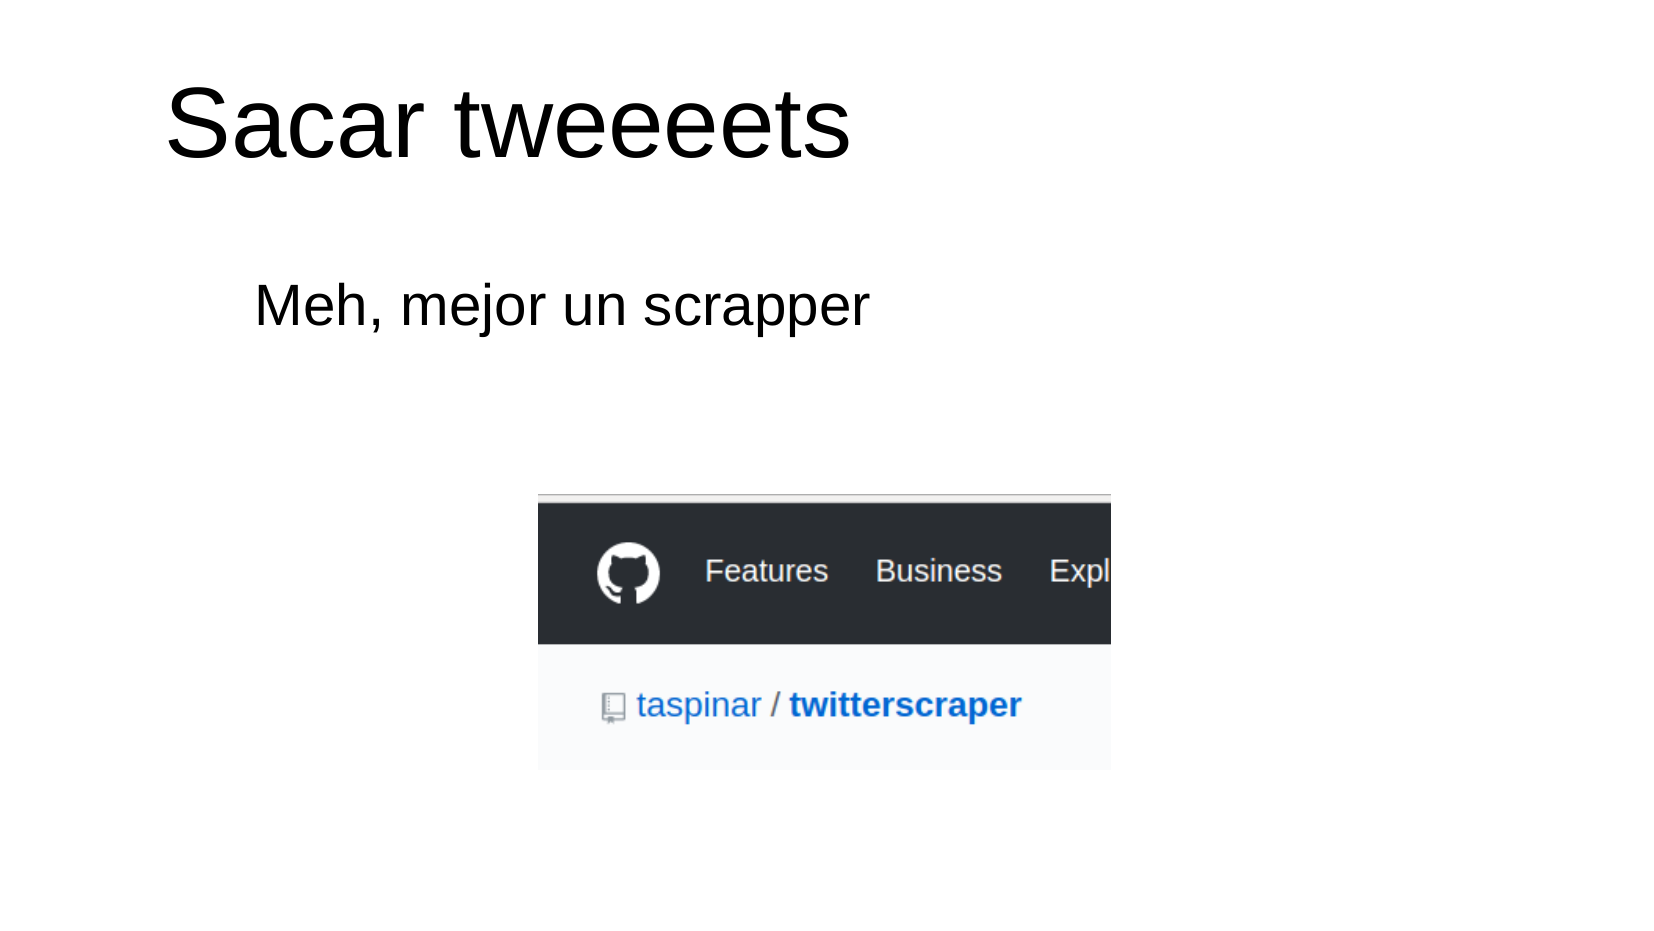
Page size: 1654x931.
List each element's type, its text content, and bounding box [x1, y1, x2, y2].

text_box Meh, mejor un scrapper [240, 265, 1381, 391]
picture [538, 494, 1111, 770]
text_box Sacar tweeeets [150, 60, 1591, 333]
